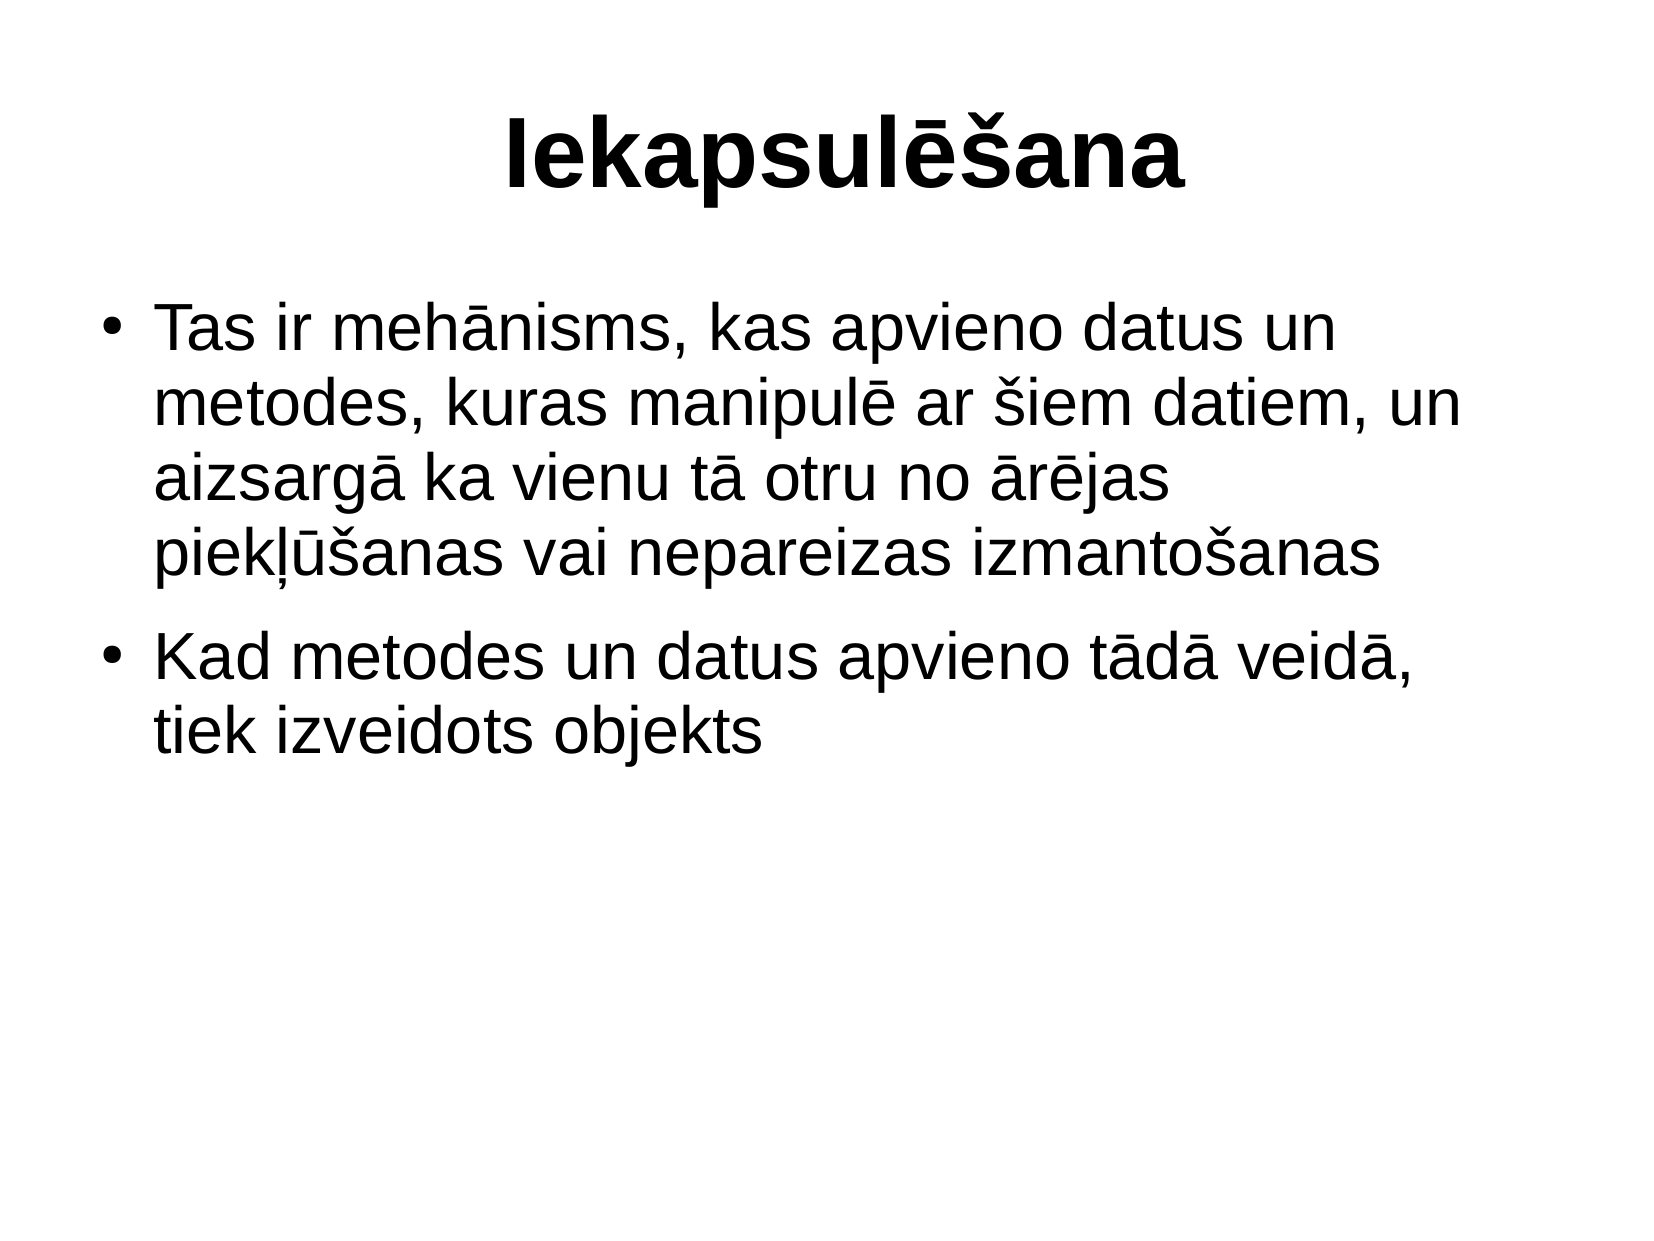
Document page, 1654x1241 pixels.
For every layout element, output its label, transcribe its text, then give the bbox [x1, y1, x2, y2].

list Tas ir mehānisms, kas apvieno datus un metodes, kuras manipulē ar šiem datiem, un aizsargā ka vienu tā otru no ārējas piekļūšanas vai nepareizas izmantošanas Kad metodes un datus apvieno tādā veidā, tiek izveidots objekts [82, 290, 1538, 1010]
title Iekapsulēšana [82, 49, 1571, 257]
